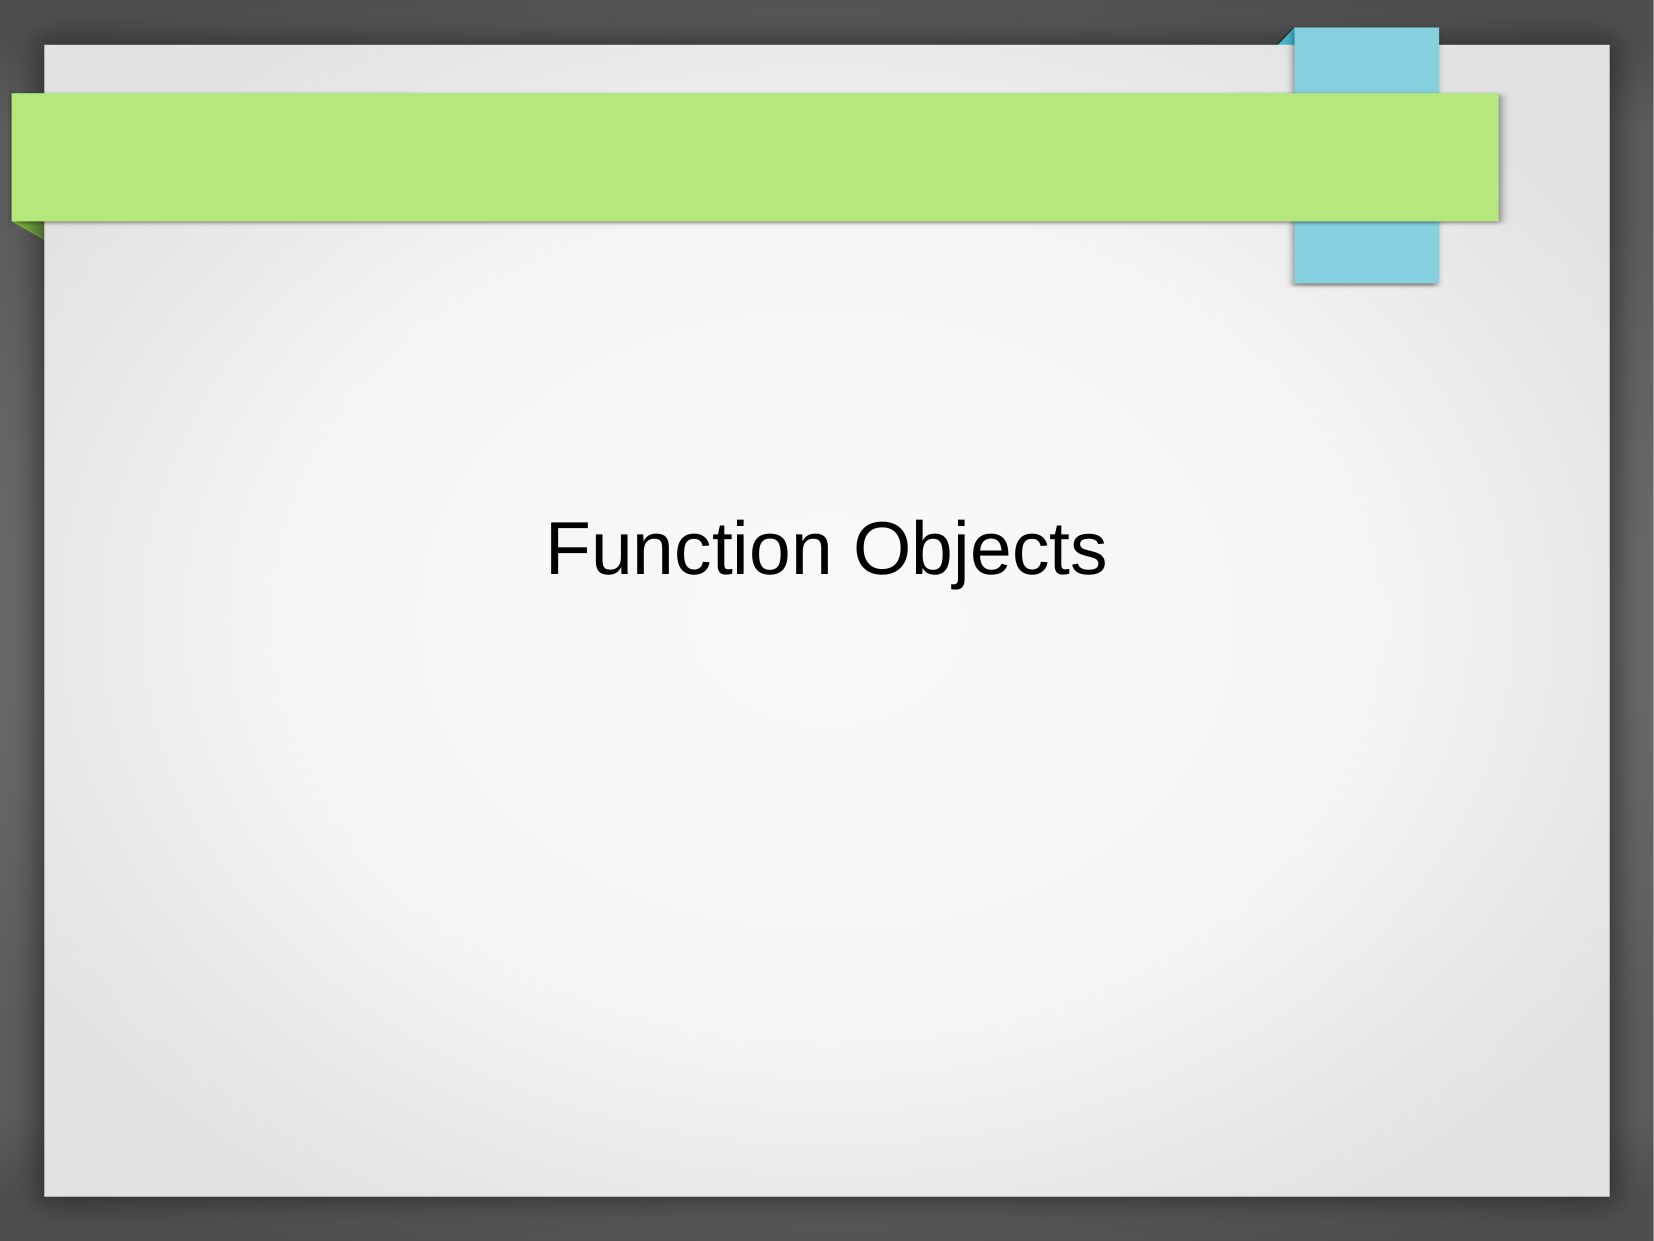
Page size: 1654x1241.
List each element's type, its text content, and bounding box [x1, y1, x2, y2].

title Function Objects [82, 445, 1571, 653]
picture [0, 0, 1654, 1241]
